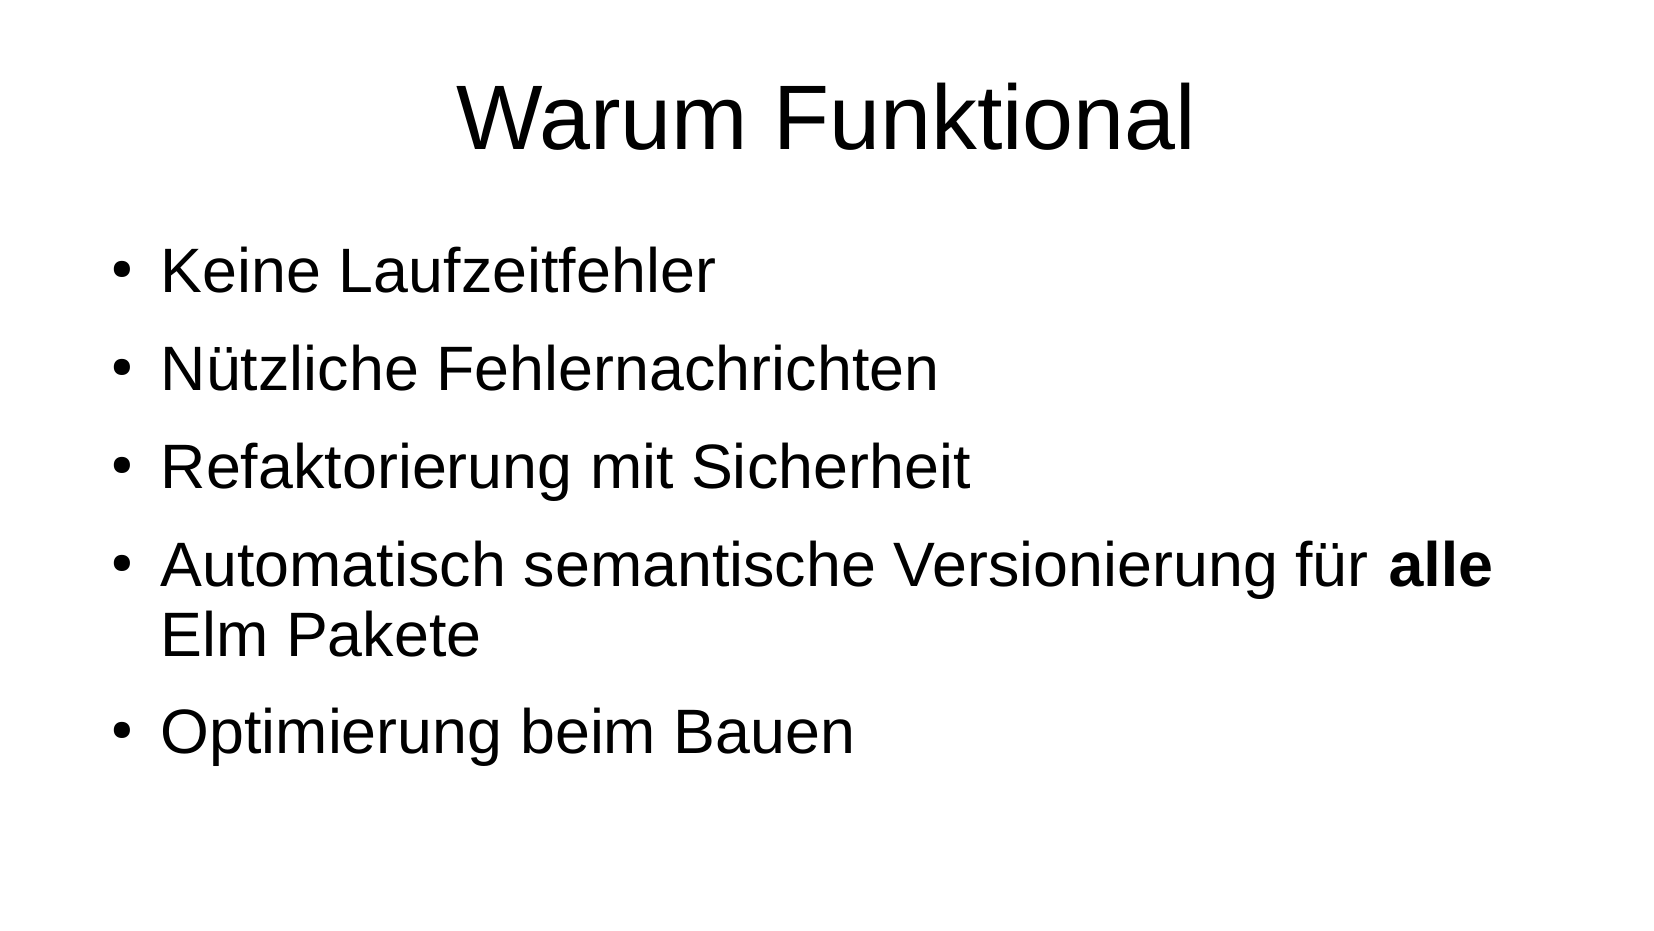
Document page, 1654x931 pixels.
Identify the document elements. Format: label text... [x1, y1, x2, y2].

list Keine Laufzeitfehler Nützliche Fehlernachrichten Refaktorierung mit Sicherheit Automatisch semantische Versionierung für alle Elm Pakete Optimierung beim Bauen [88, 236, 1571, 768]
title Warum Funktional [88, 59, 1565, 178]
